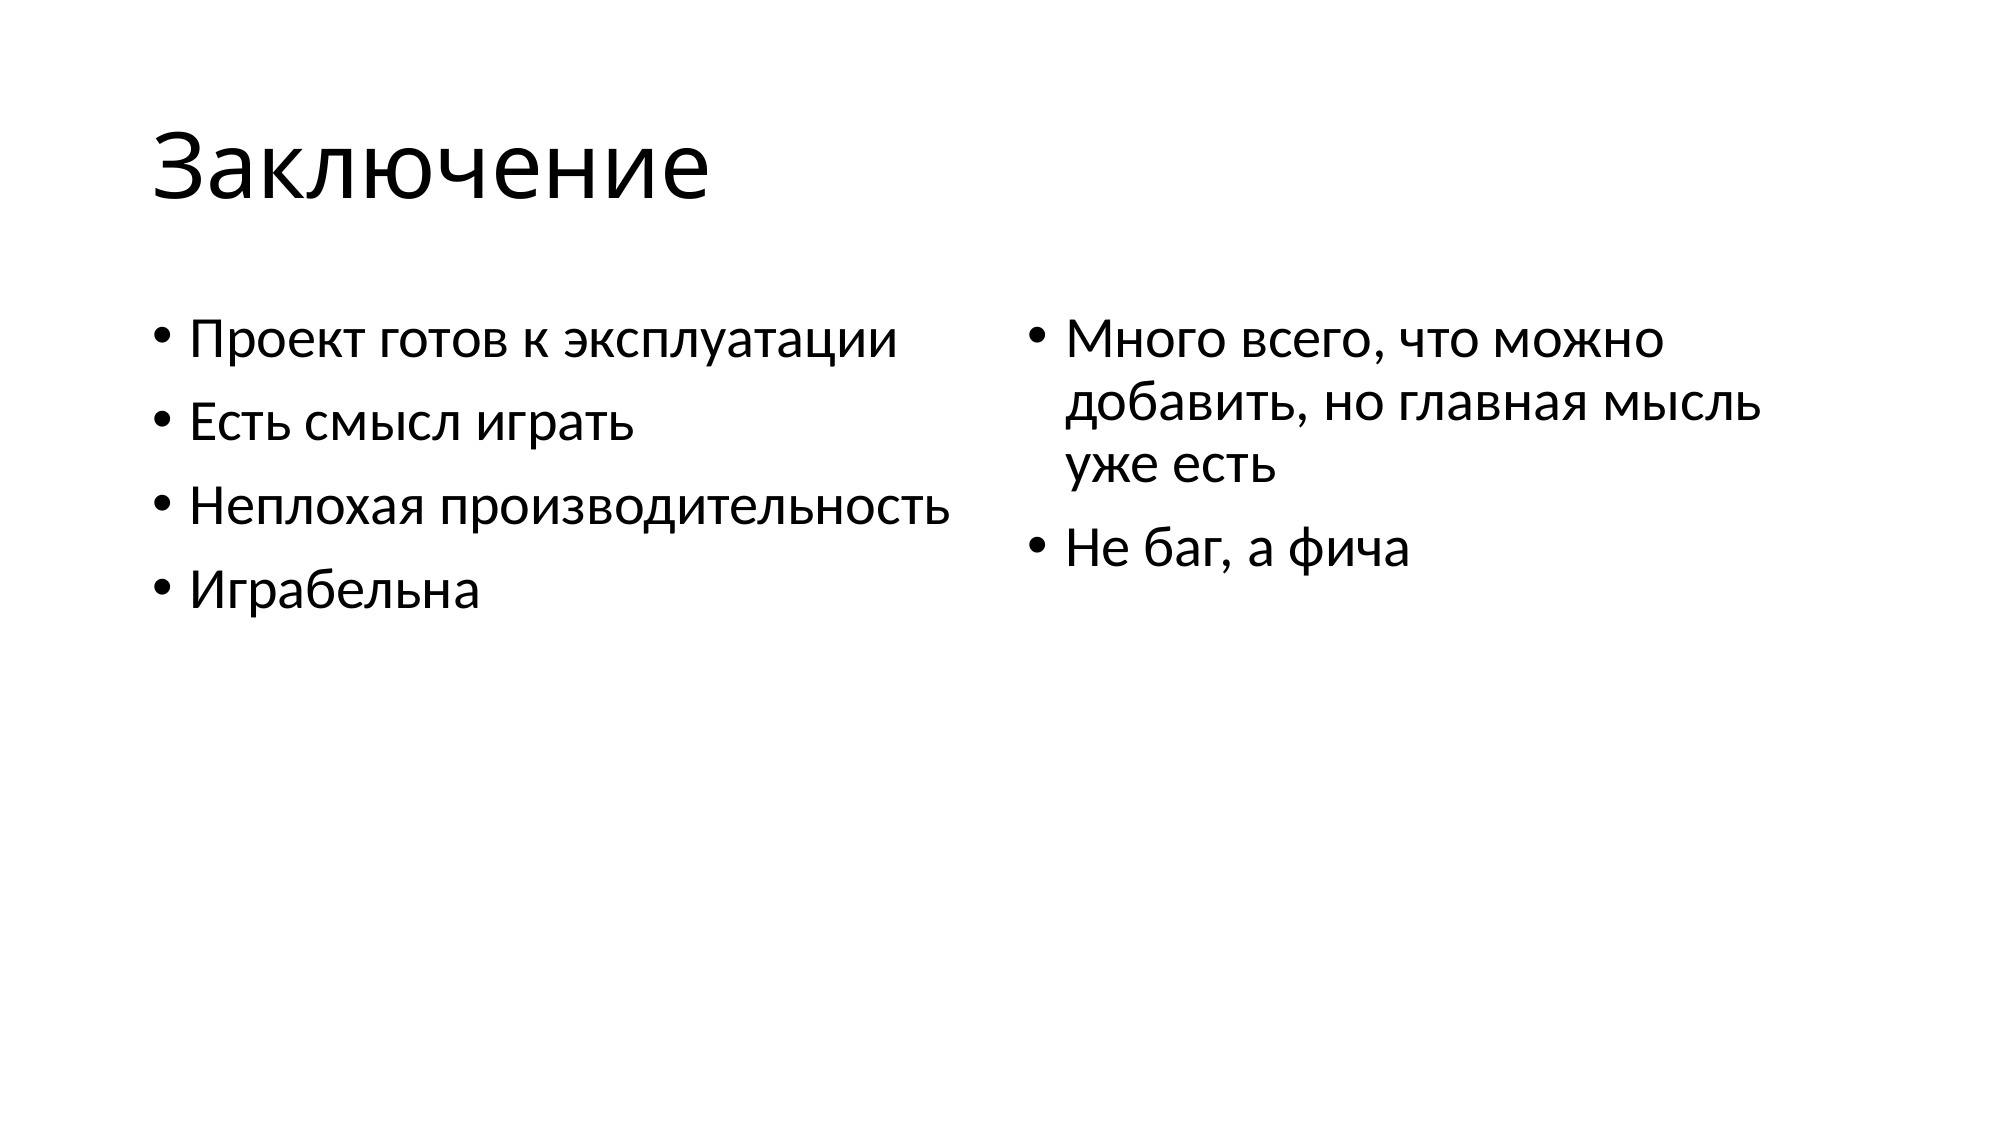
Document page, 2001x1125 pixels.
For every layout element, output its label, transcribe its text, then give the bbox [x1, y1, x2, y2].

title Заключение [137, 59, 1863, 278]
list Много всего, что можно добавить, но главная мысль уже есть Не баг, а фича [1012, 299, 1863, 1014]
list Проект готов к эксплуатации Есть смысл играть Неплохая производительность Играбельна [137, 299, 988, 1014]
